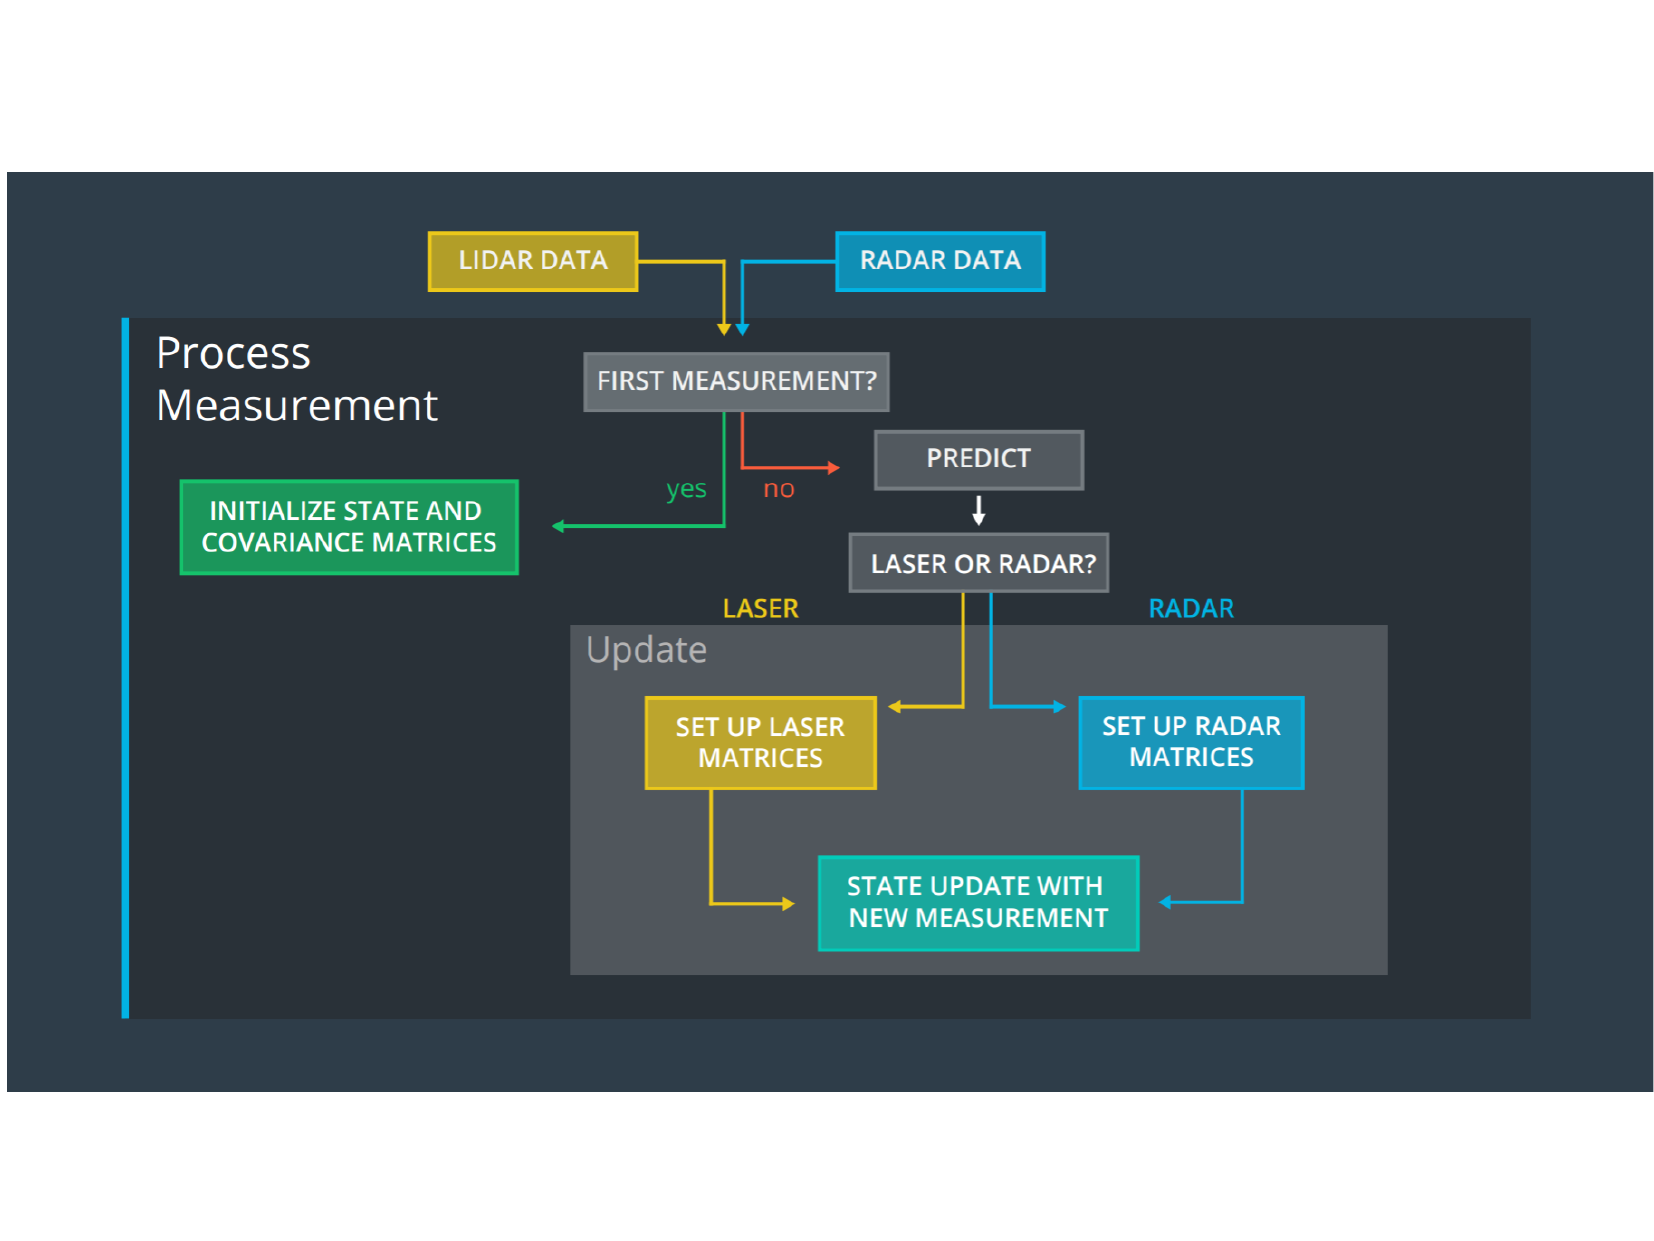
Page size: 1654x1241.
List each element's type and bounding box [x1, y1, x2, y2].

picture [7, 172, 1654, 1093]
